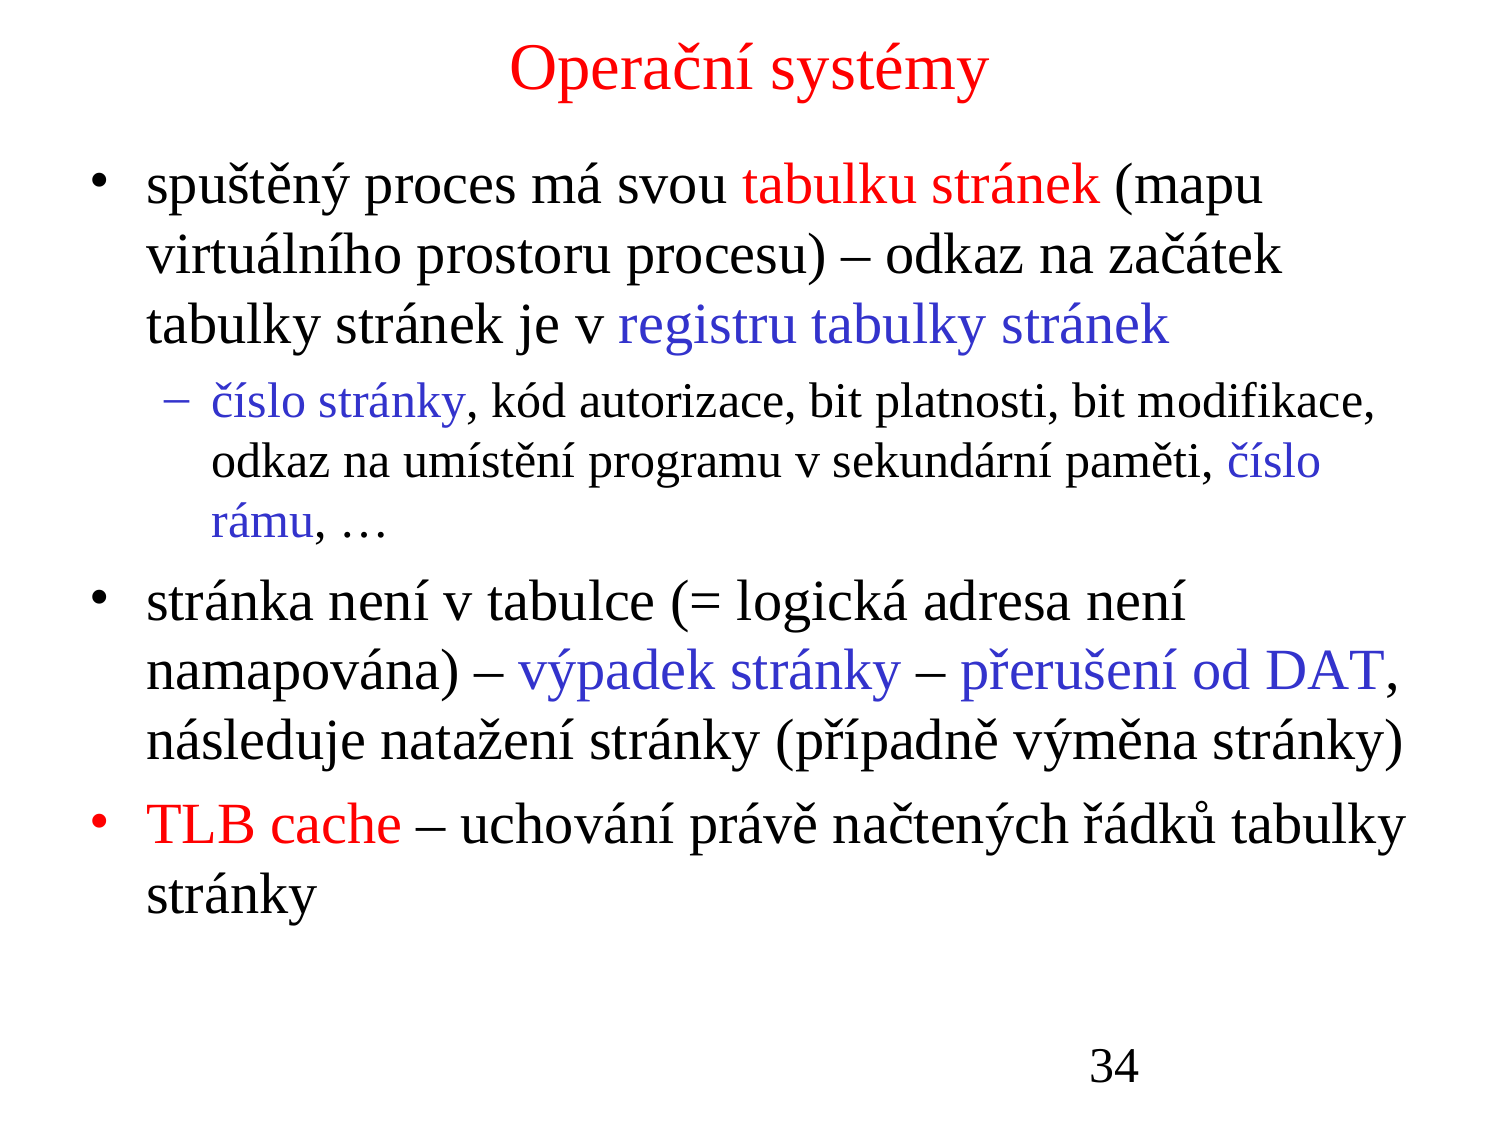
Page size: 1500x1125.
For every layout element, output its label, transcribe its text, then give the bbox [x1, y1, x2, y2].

list spuštěný proces má svou tabulku stránek (mapu virtuálního prostoru procesu) – odkaz na začátek tabulky stránek je v registru tabulky stránek číslo stránky, kód autorizace, bit platnosti, bit modifikace, odkaz na umístění programu v sekundární paměti, číslo rámu, … stránka není v tabulce (= logická adresa není namapována) – výpadek stránky – přerušení od DAT, následuje natažení stránky (případně výměna stránky) TLB cache – uchování právě načtených řádků tabulky stránky [75, 137, 1438, 1000]
title Operační systémy [112, 0, 1388, 126]
